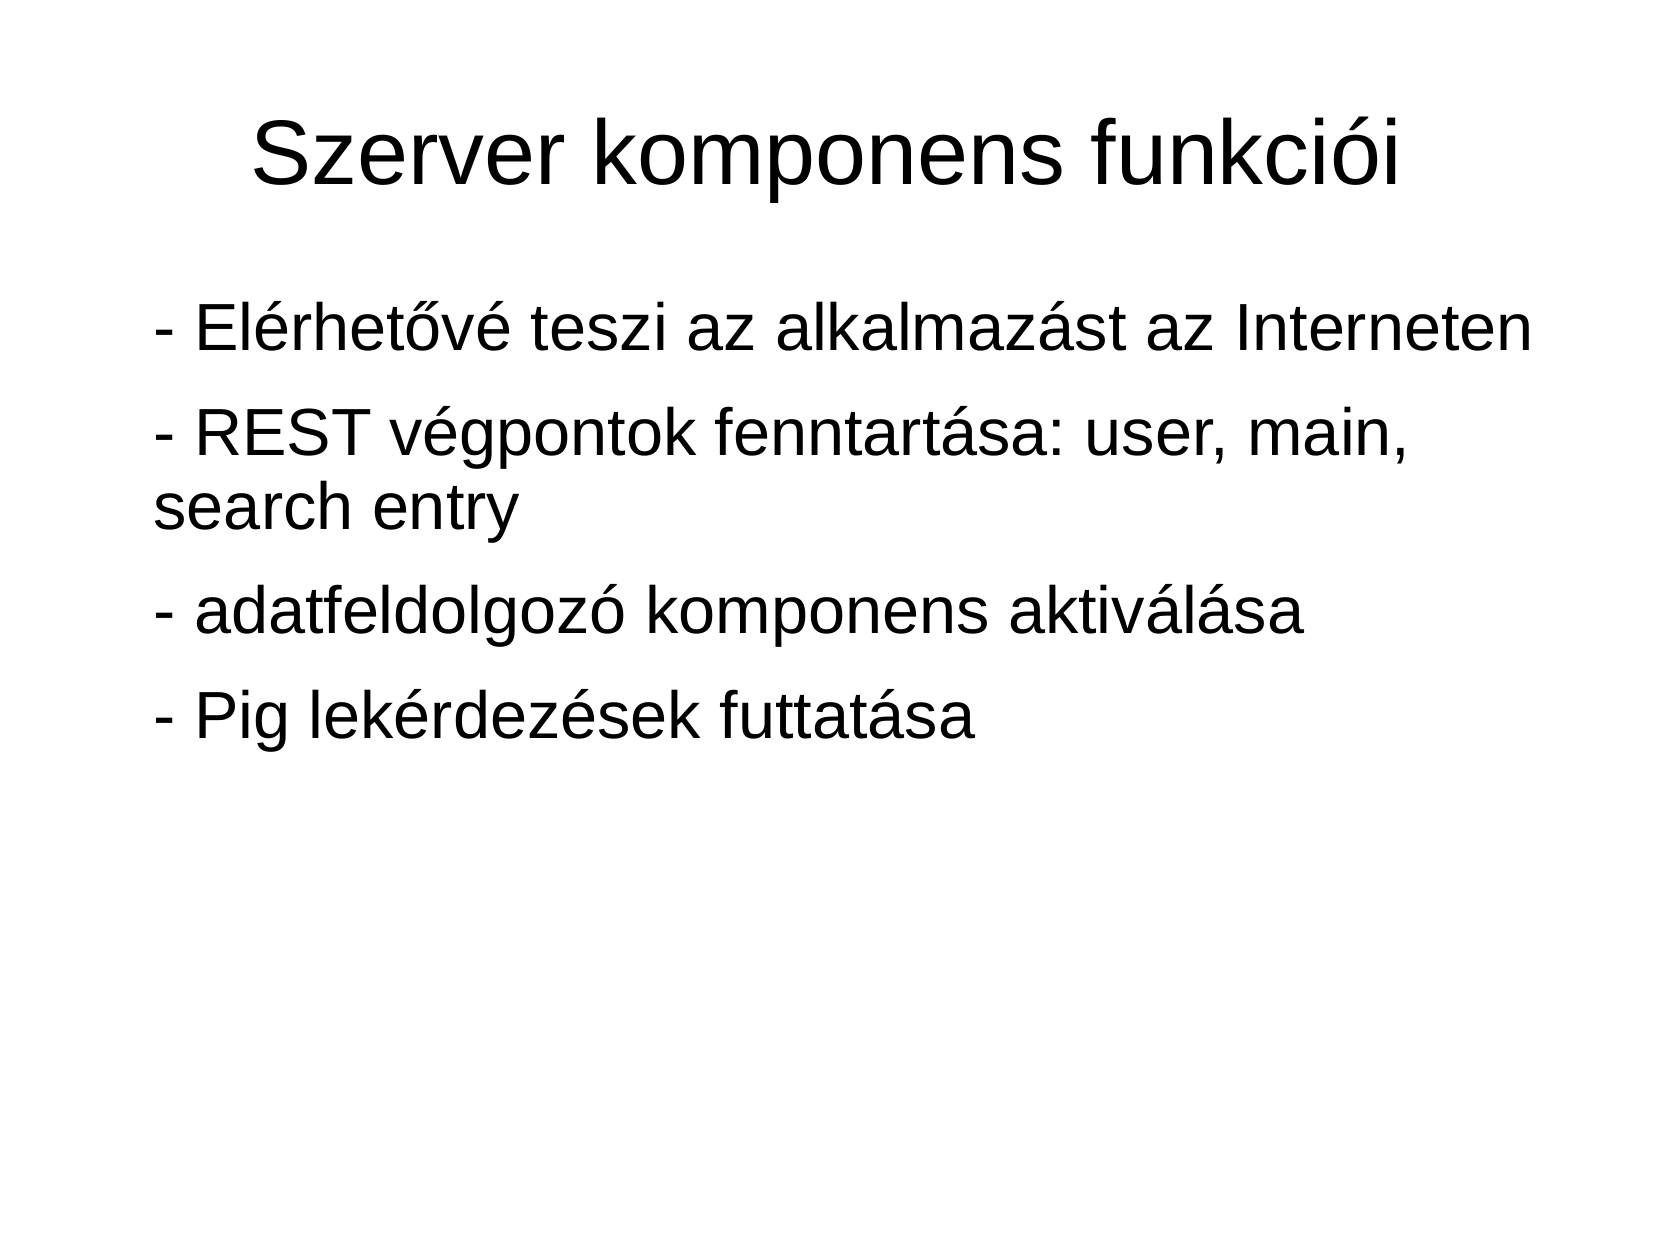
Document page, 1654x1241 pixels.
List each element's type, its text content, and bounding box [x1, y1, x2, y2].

list - Elérhetővé teszi az alkalmazást az Interneten - REST végpontok fenntartása: user, main, search entry - adatfeldolgozó komponens aktiválása - Pig lekérdezések futtatása [82, 290, 1571, 1010]
title Szerver komponens funkciói [82, 49, 1571, 257]
